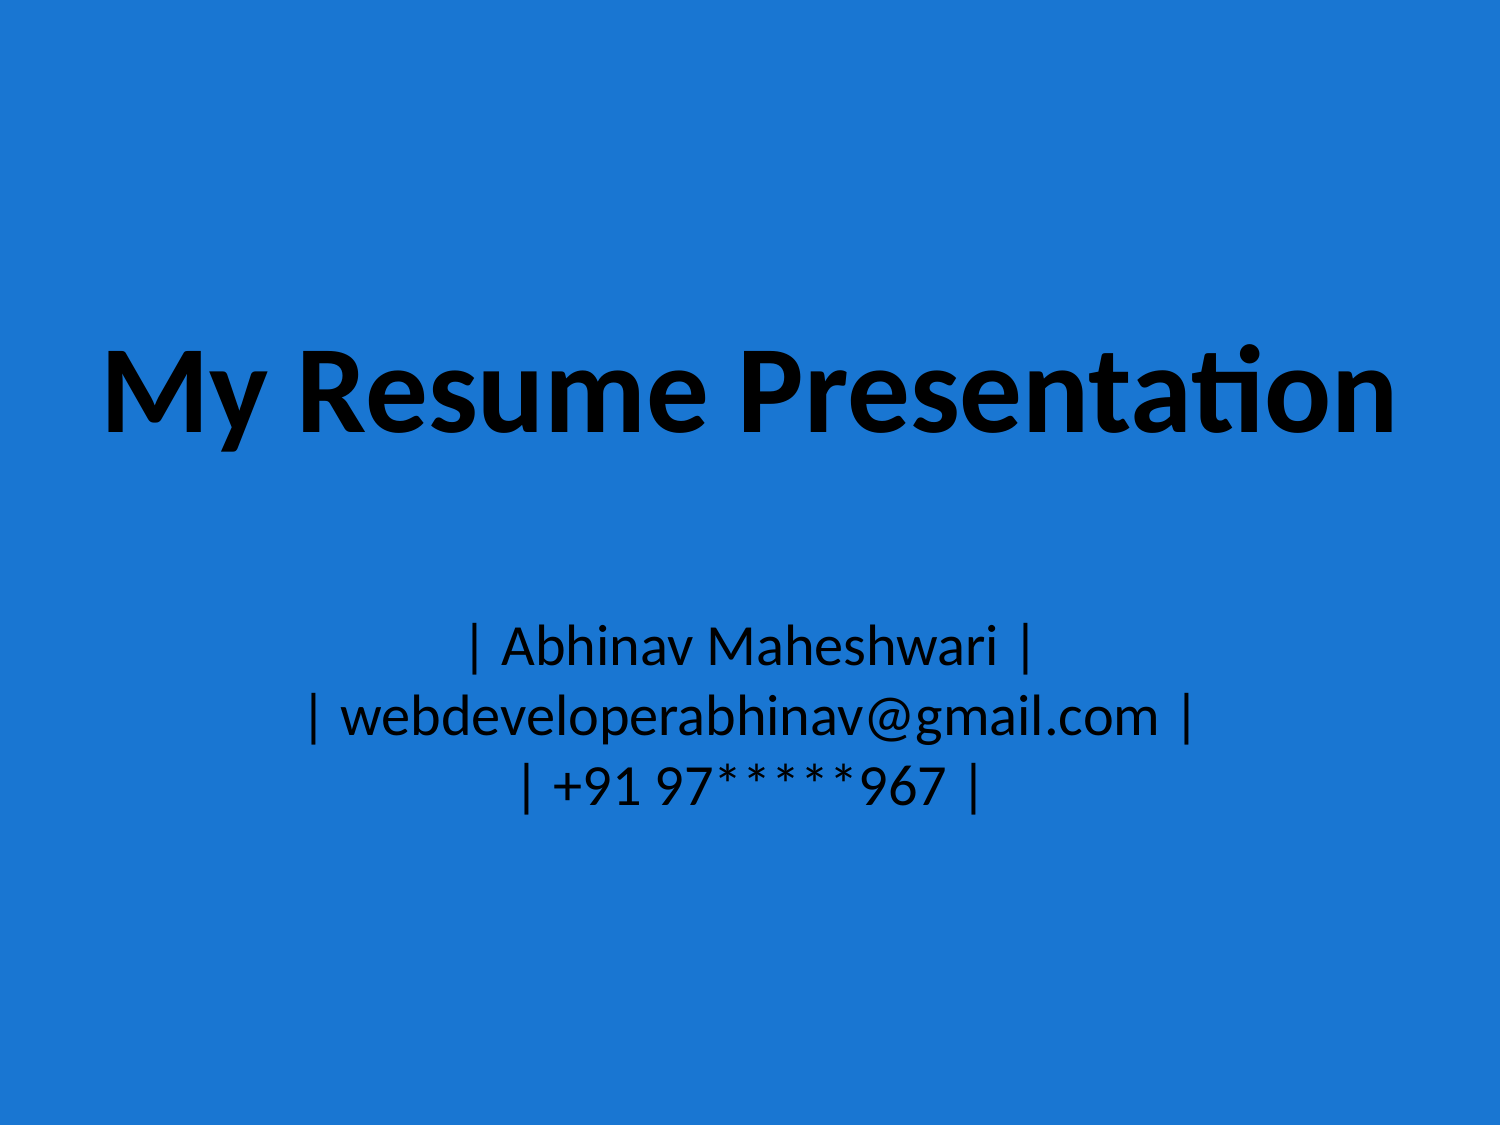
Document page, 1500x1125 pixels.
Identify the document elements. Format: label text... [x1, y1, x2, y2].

text_box | Abhinav Maheshwari | | webdeveloperabhinav@gmail.com | | +91 97*****967 | [285, 600, 1216, 825]
text_box My Resume Presentation [85, 299, 1415, 465]
